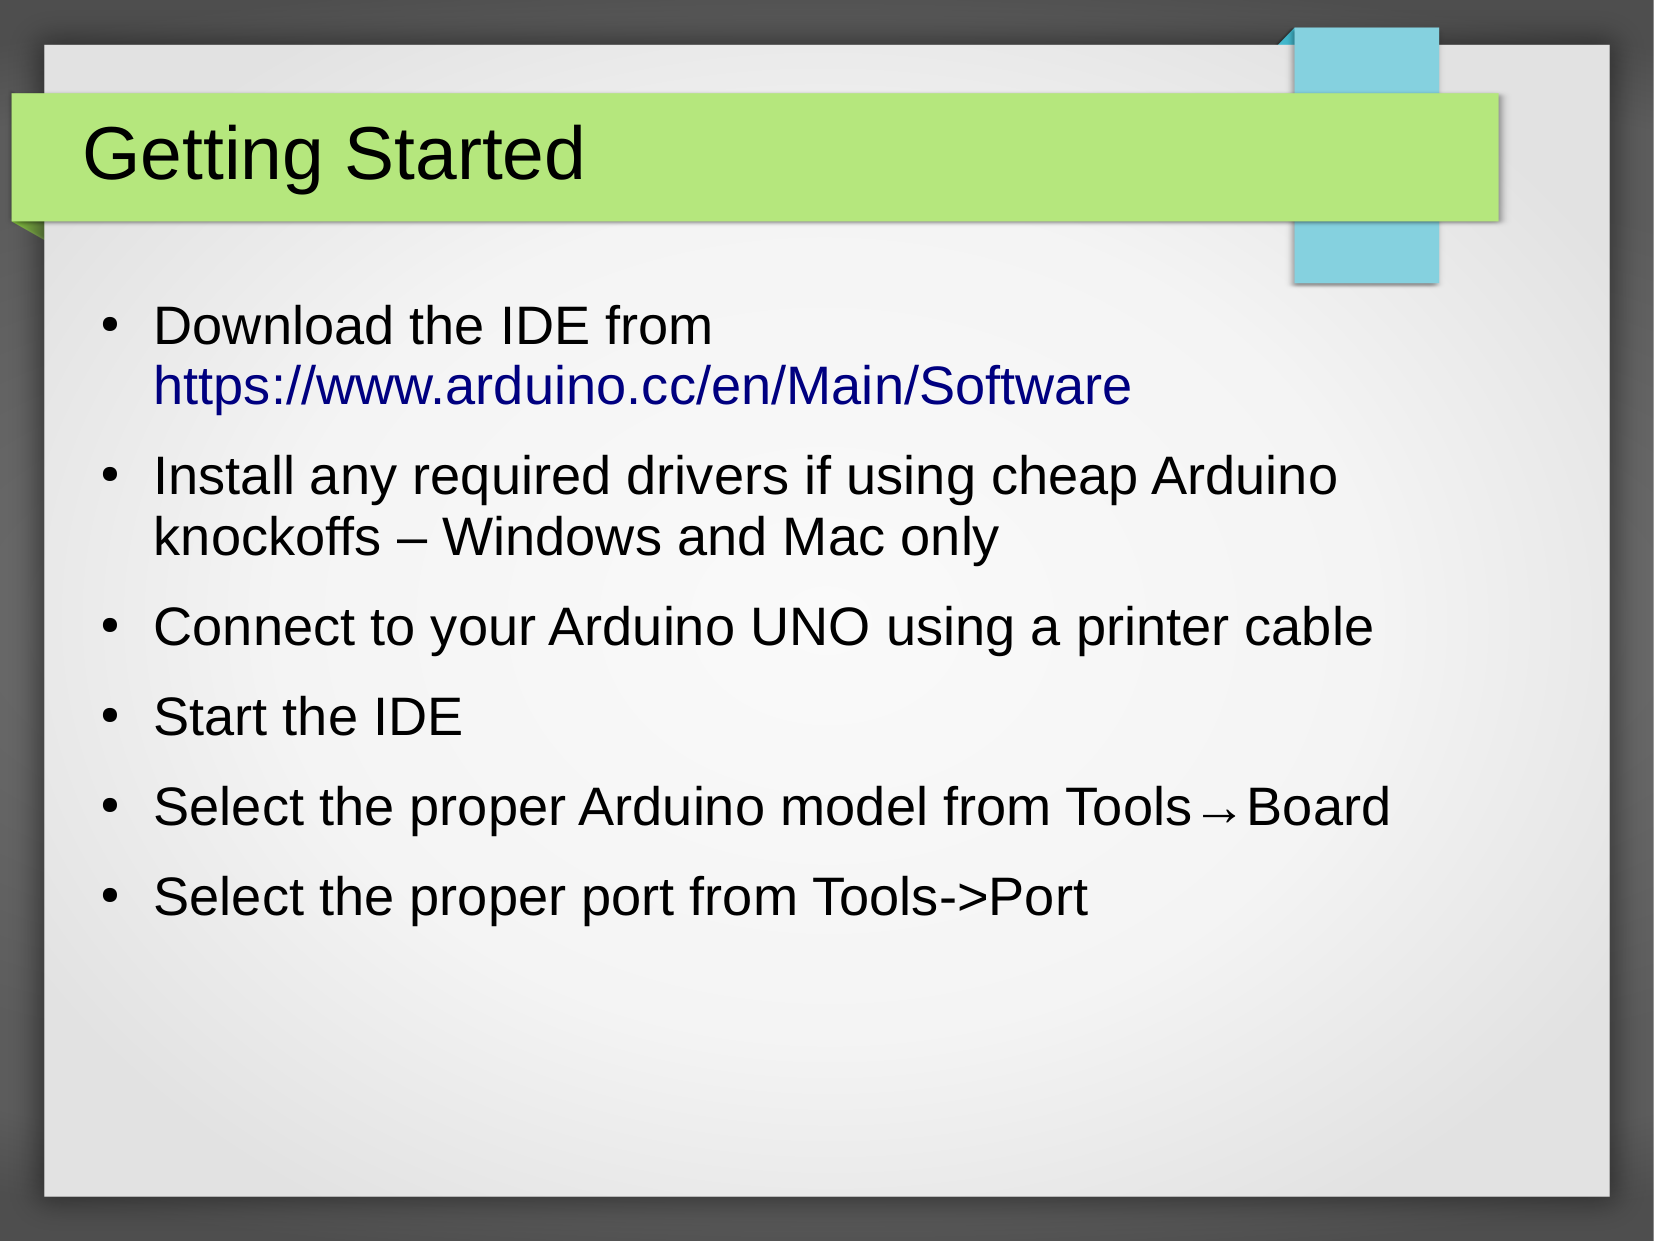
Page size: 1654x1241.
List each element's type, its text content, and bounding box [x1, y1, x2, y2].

title Getting Started [82, 94, 1264, 213]
picture [0, 0, 1654, 1241]
list Download the IDE from https://www.arduino.cc/en/Main/Software Install any required drivers if using cheap Arduino knockoffs – Windows and Mac only Connect to your Arduino UNO using a printer cable Start the IDE Select the proper Arduino model from Tools→Board Select the proper port from Tools->Port [82, 295, 1571, 1015]
